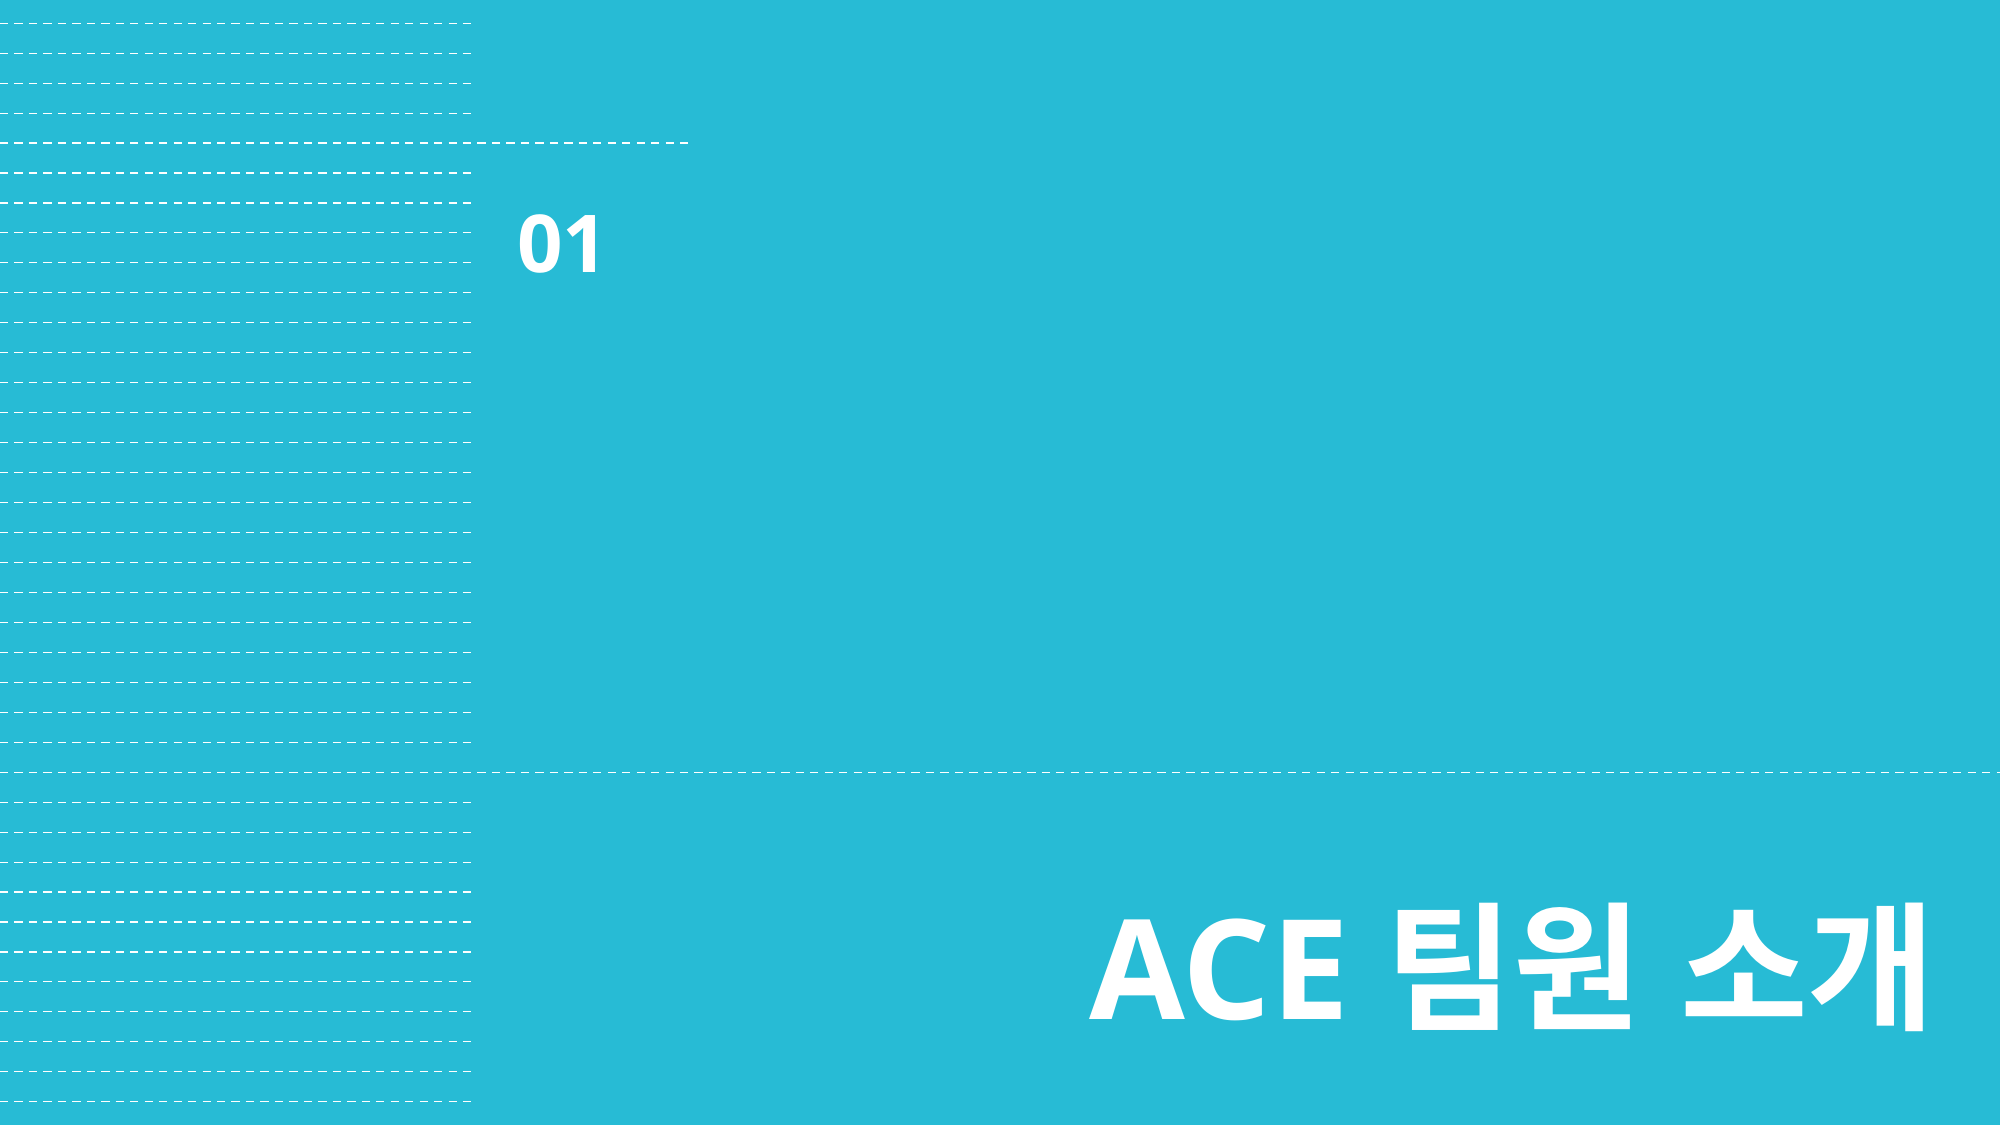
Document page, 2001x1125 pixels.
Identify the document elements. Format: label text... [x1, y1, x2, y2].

text_box ACE 팀원 소개 [1074, 772, 1952, 1075]
text_box 01 [502, 128, 689, 308]
